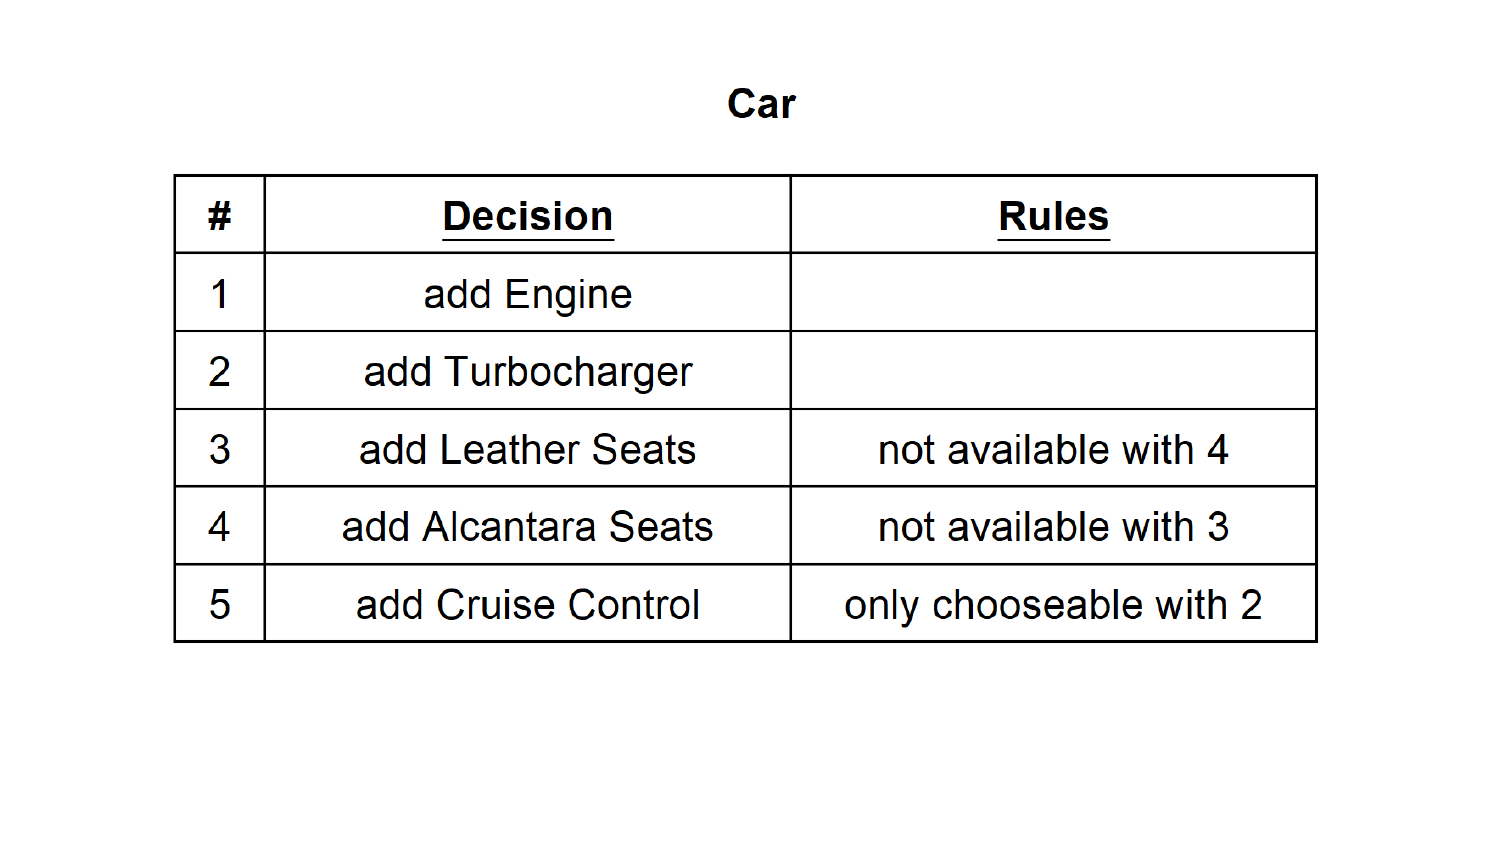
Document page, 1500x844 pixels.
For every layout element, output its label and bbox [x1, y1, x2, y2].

picture [146, 72, 1354, 661]
